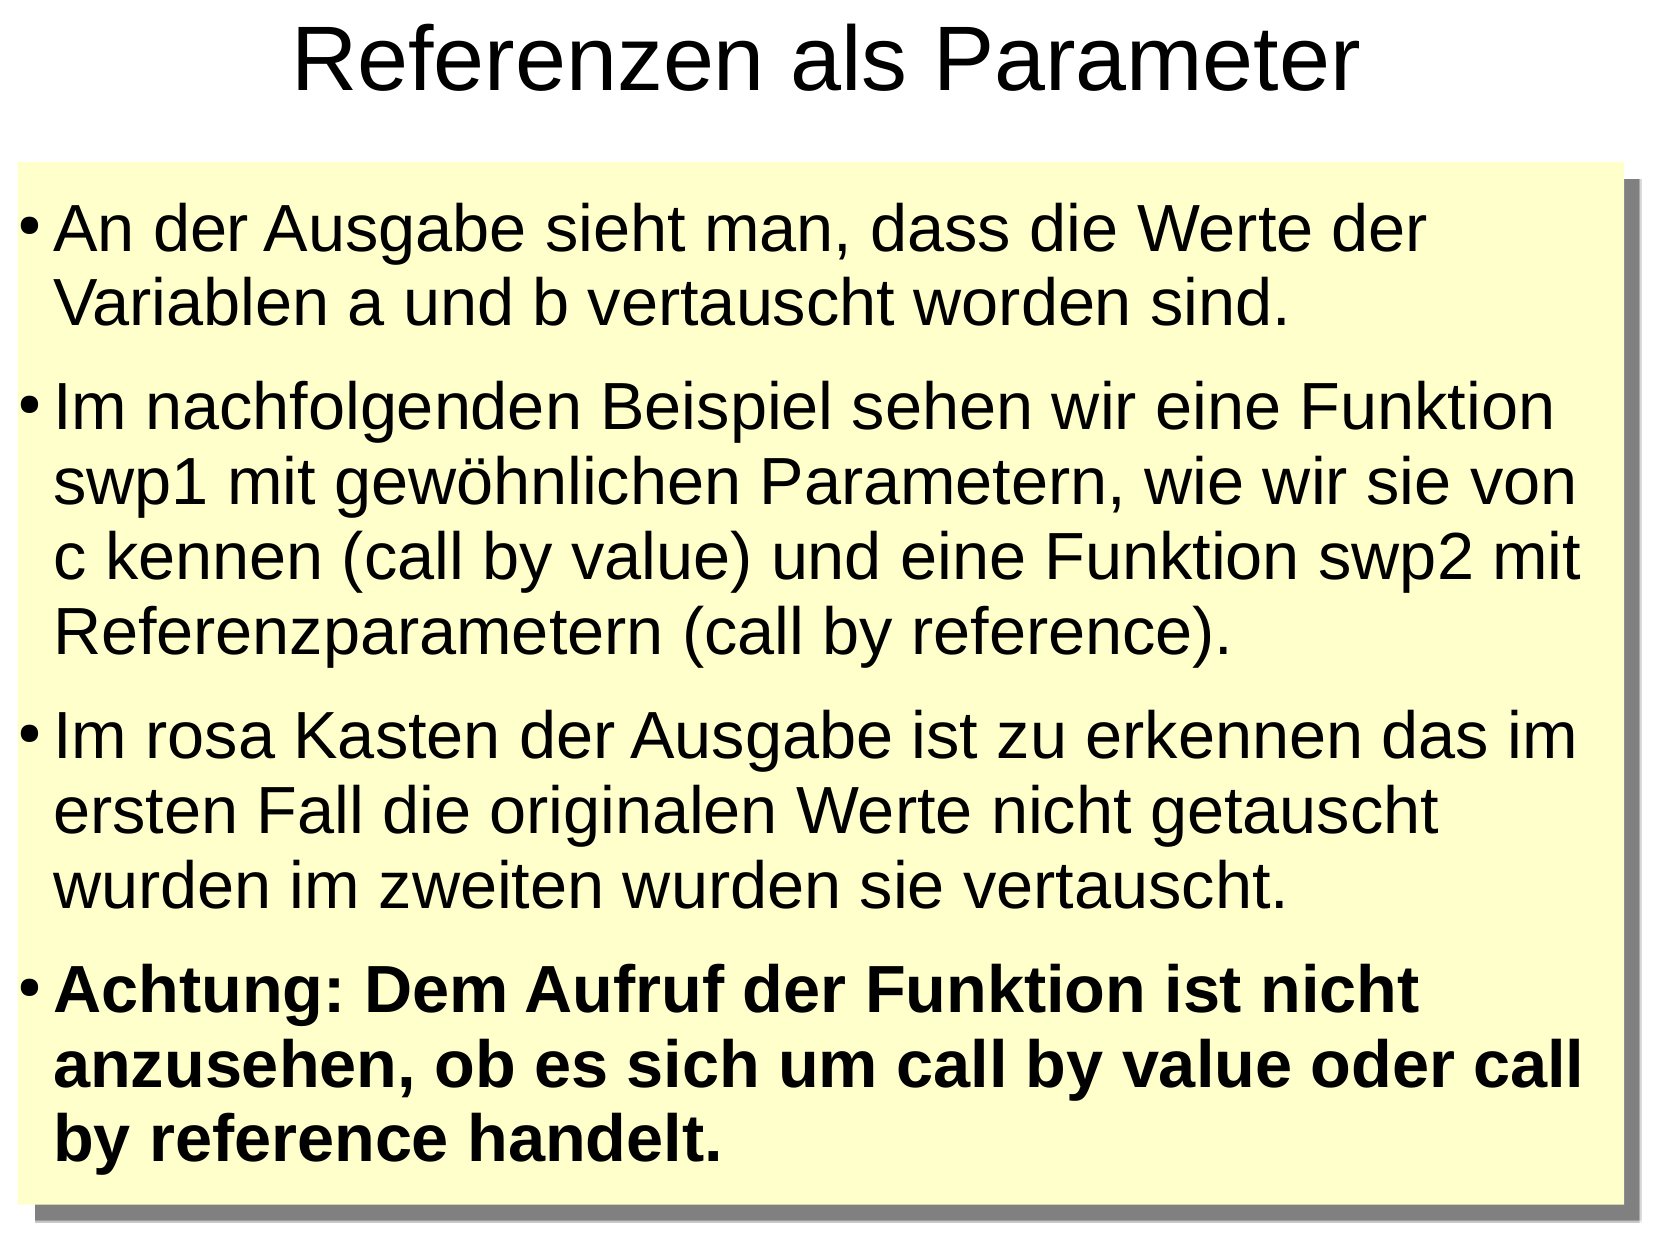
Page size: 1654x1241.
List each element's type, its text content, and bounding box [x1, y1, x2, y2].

subtitle An der Ausgabe sieht man, dass die Werte der Variablen a und b vertauscht worden sind. Im nachfolgenden Beispiel sehen wir eine Funktion swp1 mit gewöhnlichen Parametern, wie wir sie von c kennen (call by value) und eine Funktion swp2 mit Referenzparametern (call by reference). Im rosa Kasten der Ausgabe ist zu erkennen das im ersten Fall die originalen Werte nicht getauscht wurden im zweiten wurden sie vertauscht. Achtung: Dem Aufruf der Funktion ist nicht anzusehen, ob es sich um call by value oder call by reference handelt. [17, 161, 1625, 1205]
title Referenzen als Parameter [82, 0, 1571, 161]
